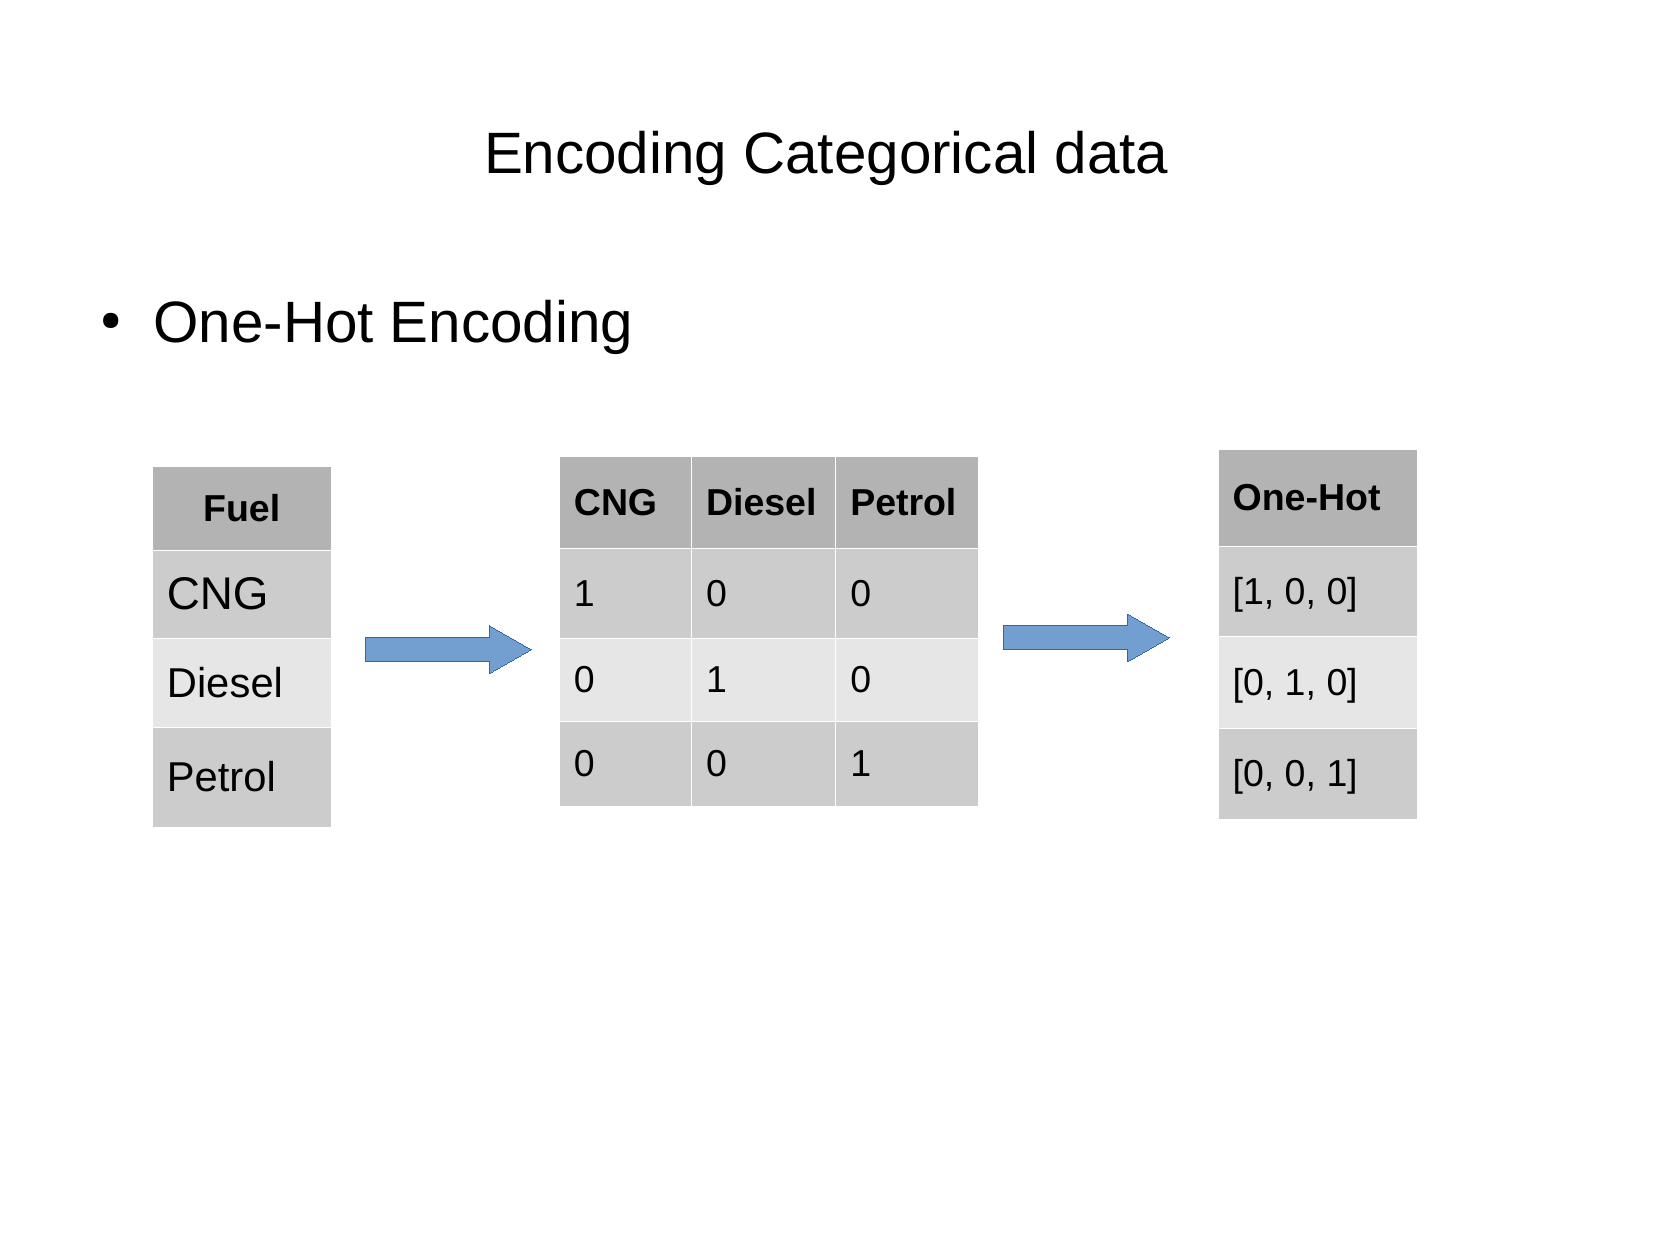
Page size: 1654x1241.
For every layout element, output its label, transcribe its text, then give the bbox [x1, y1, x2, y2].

text_box [1003, 614, 1170, 662]
table_cell Petrol [153, 728, 331, 827]
table_cell Diesel [153, 639, 331, 727]
table_cell [1, 0, 0] [1219, 547, 1417, 636]
table_header CNG [560, 457, 691, 548]
table_cell 0 [692, 722, 835, 806]
table_cell 0 [560, 722, 691, 806]
table_header Petrol [836, 457, 978, 548]
table_cell 0 [560, 639, 691, 721]
table_cell [0, 0, 1] [1219, 729, 1417, 819]
table_cell 0 [692, 549, 835, 638]
table_header One-Hot [1219, 450, 1417, 546]
table_cell 1 [692, 639, 835, 721]
table_cell 0 [836, 549, 978, 638]
table_cell CNG [153, 551, 331, 638]
table_cell 0 [836, 639, 978, 721]
list One-Hot Encoding [82, 290, 1571, 1010]
table_cell [0, 1, 0] [1219, 637, 1417, 728]
table_header Diesel [692, 457, 835, 548]
table_cell 1 [836, 722, 978, 806]
title Encoding Categorical data [82, 49, 1571, 257]
text_box [365, 625, 532, 674]
table_cell 1 [560, 549, 691, 638]
table_header Fuel [153, 467, 331, 550]
